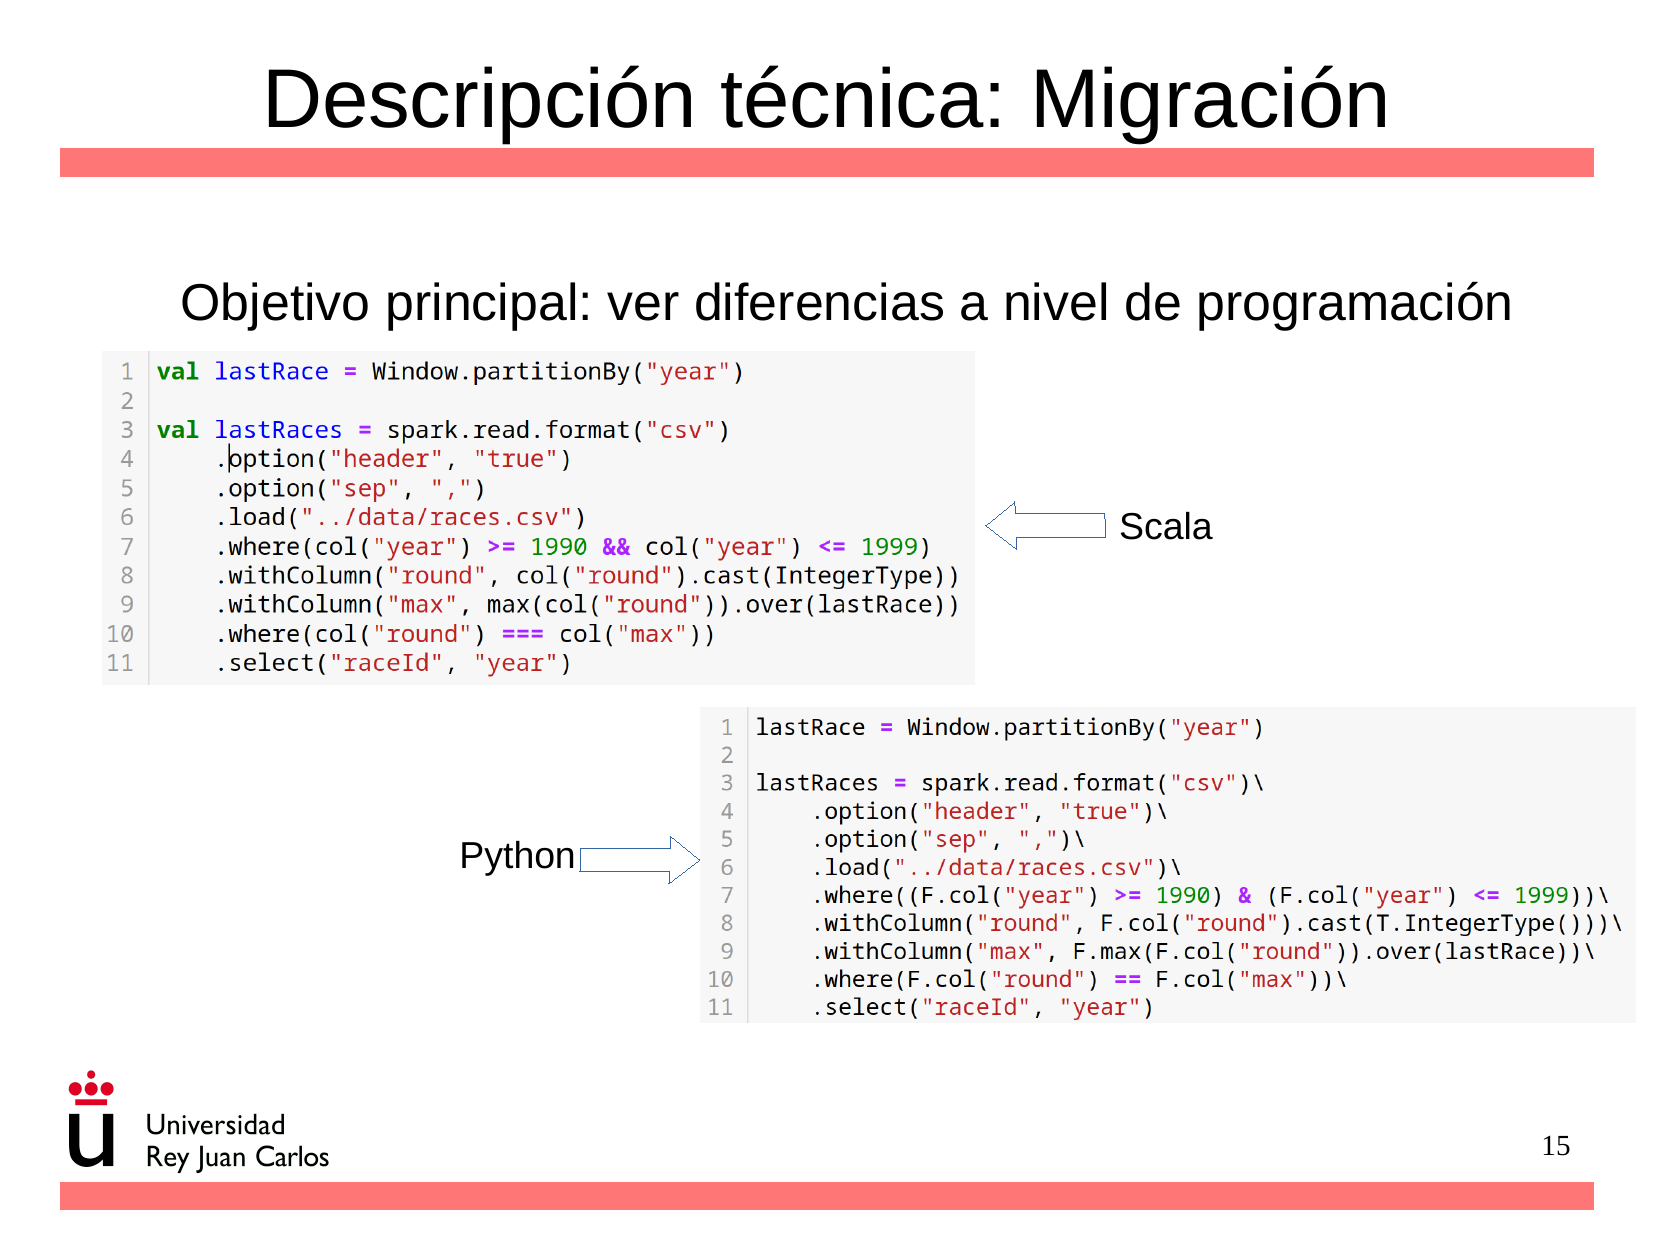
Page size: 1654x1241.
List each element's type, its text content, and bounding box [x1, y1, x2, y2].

text_box [59, 1181, 1595, 1211]
picture [102, 351, 975, 686]
picture [700, 707, 1636, 1023]
picture [65, 1045, 331, 1181]
text_box Python [295, 826, 591, 884]
title Descripción técnica: Migración [82, 49, 1571, 147]
text_box [579, 836, 700, 884]
text_box [985, 501, 1106, 550]
text_box Scala [1104, 498, 1400, 556]
list Objetivo principal: ver diferencias a nivel de programación [112, 178, 1536, 384]
text_box [59, 147, 1595, 178]
